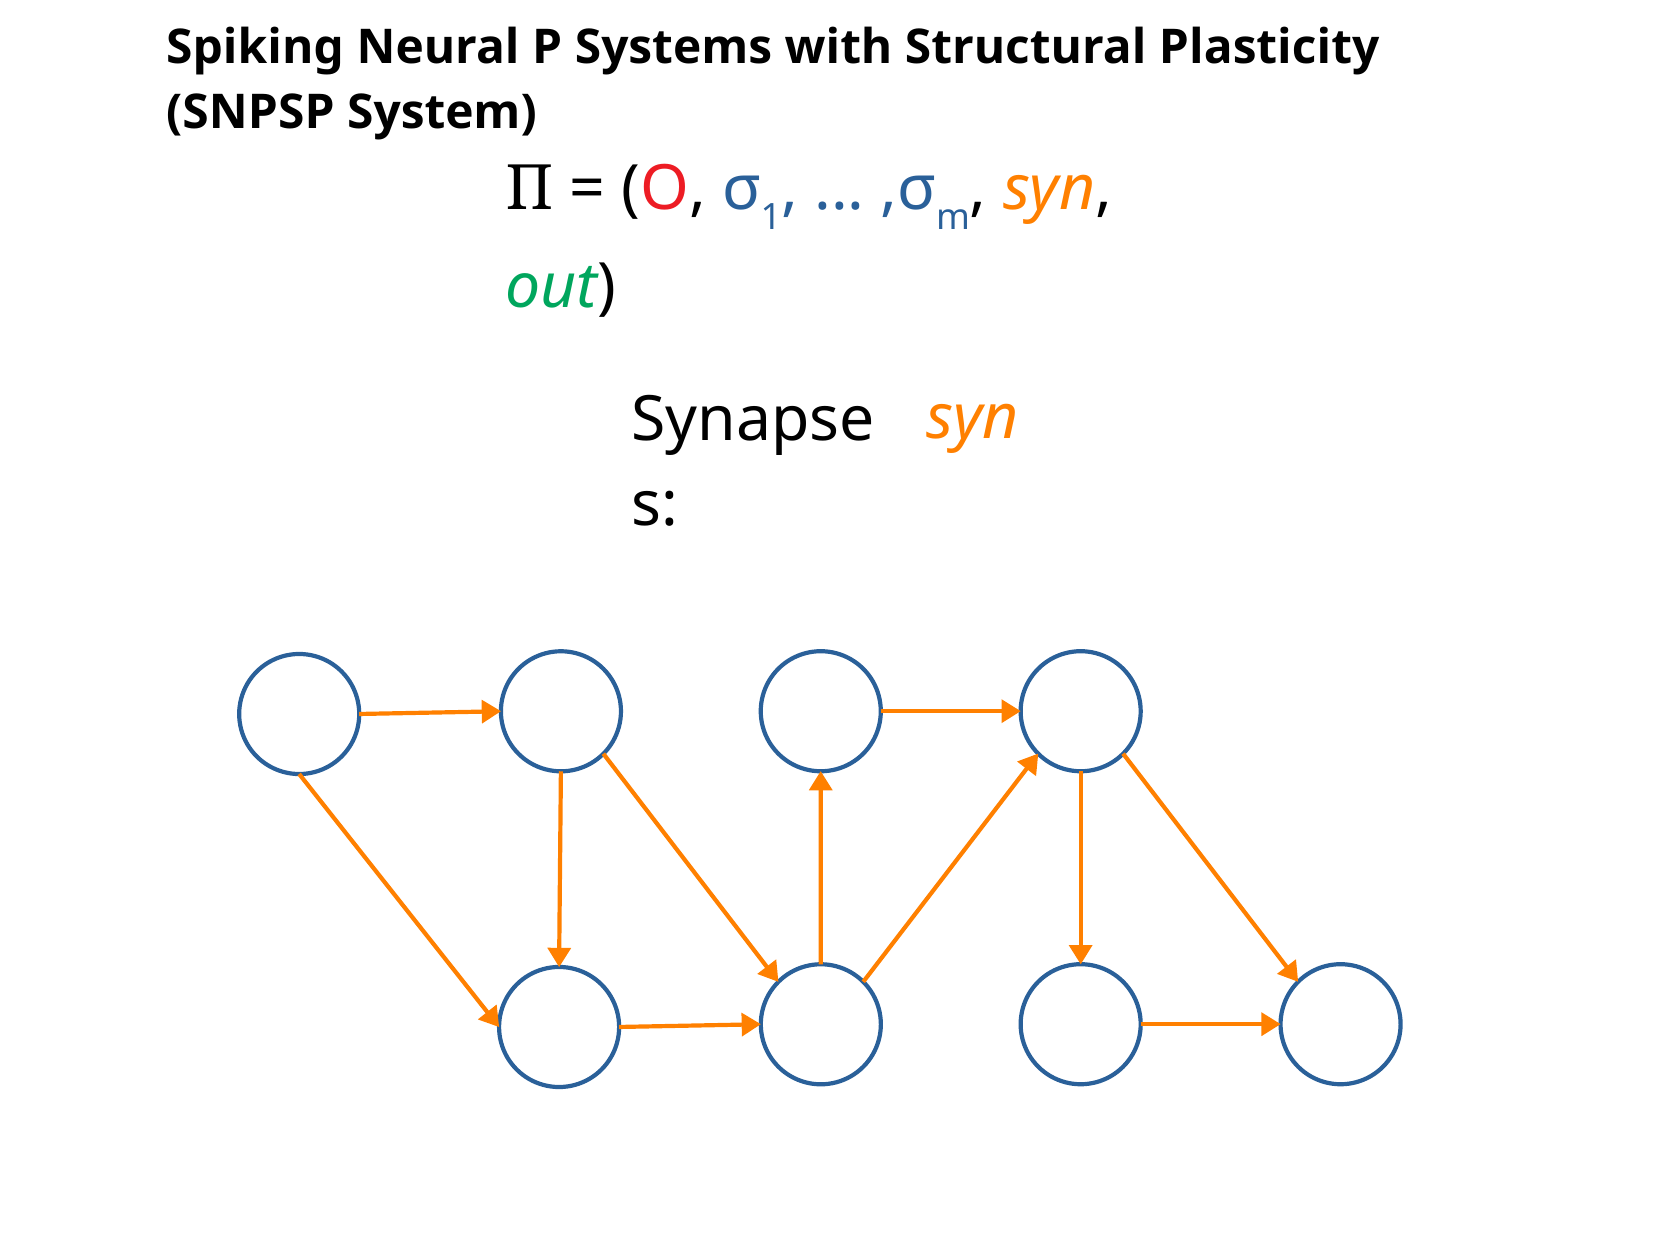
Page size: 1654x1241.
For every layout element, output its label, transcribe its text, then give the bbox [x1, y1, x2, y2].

text_box Π = (O, σ1, ... ,σm, syn, out) [490, 135, 1156, 248]
text_box Spiking Neural P Systems with Structural Plasticity (SNPSP System) [151, 4, 1502, 83]
text_box Synapses: [616, 365, 900, 464]
text_box syn [911, 364, 1037, 462]
